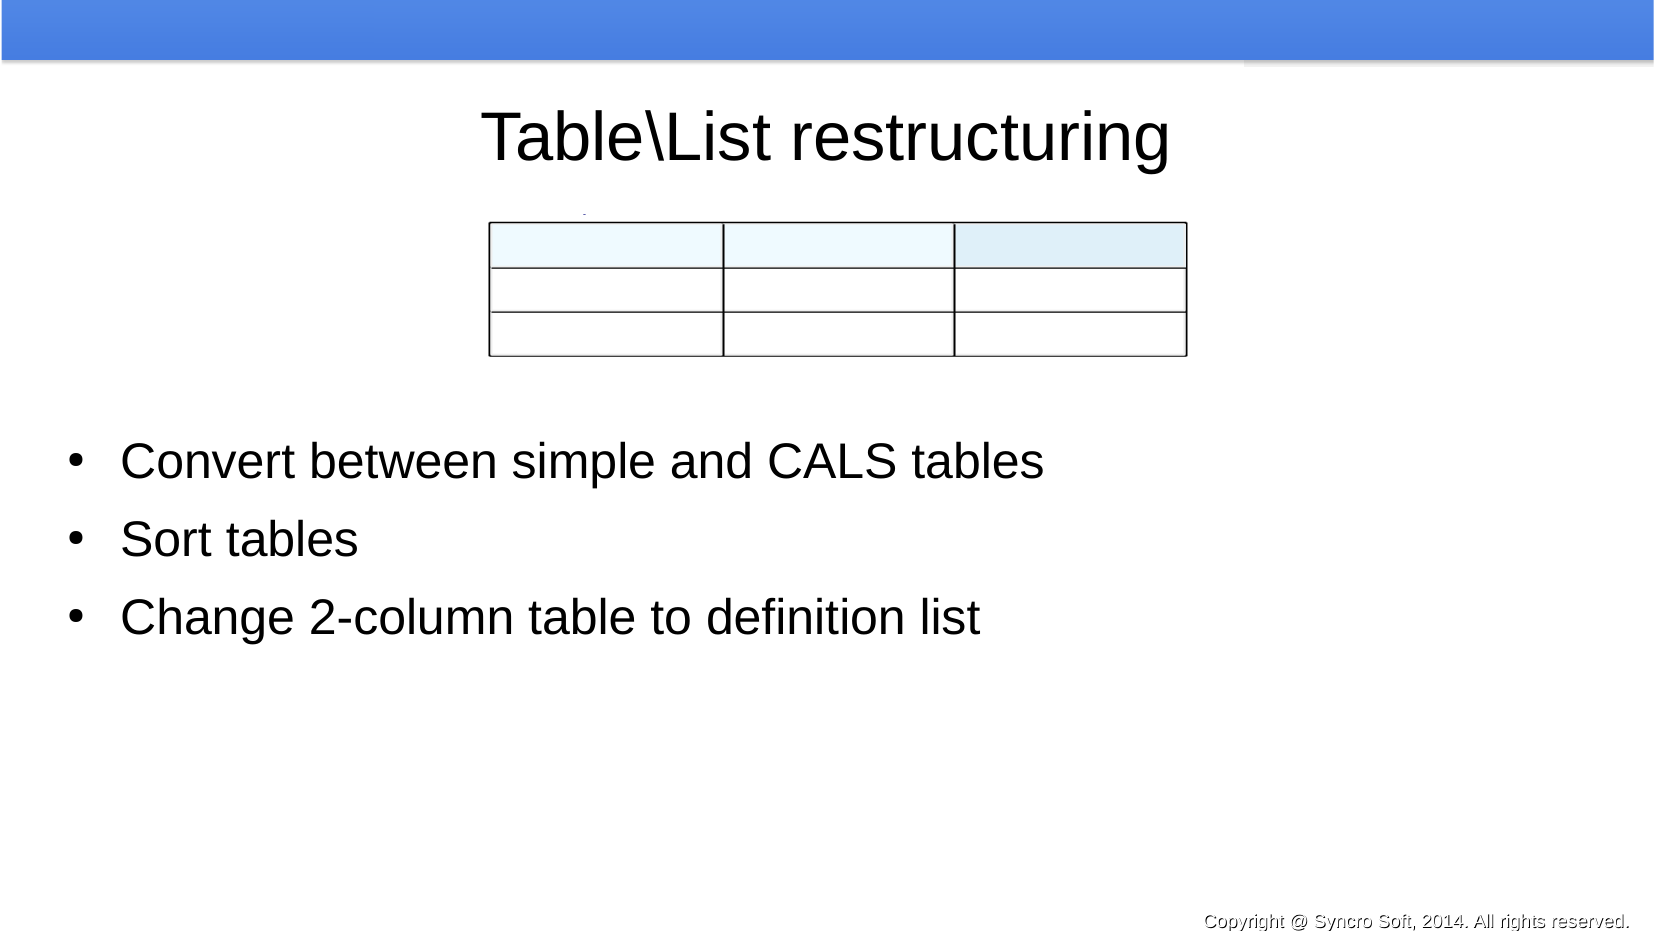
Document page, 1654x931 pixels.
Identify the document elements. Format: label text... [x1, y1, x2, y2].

picture [479, 214, 1201, 368]
list Convert between simple and CALS tables Sort tables Change 2-column table to definition list [49, 433, 1538, 931]
picture [1, 0, 1654, 67]
title Table\List restructuring [82, 59, 1571, 215]
